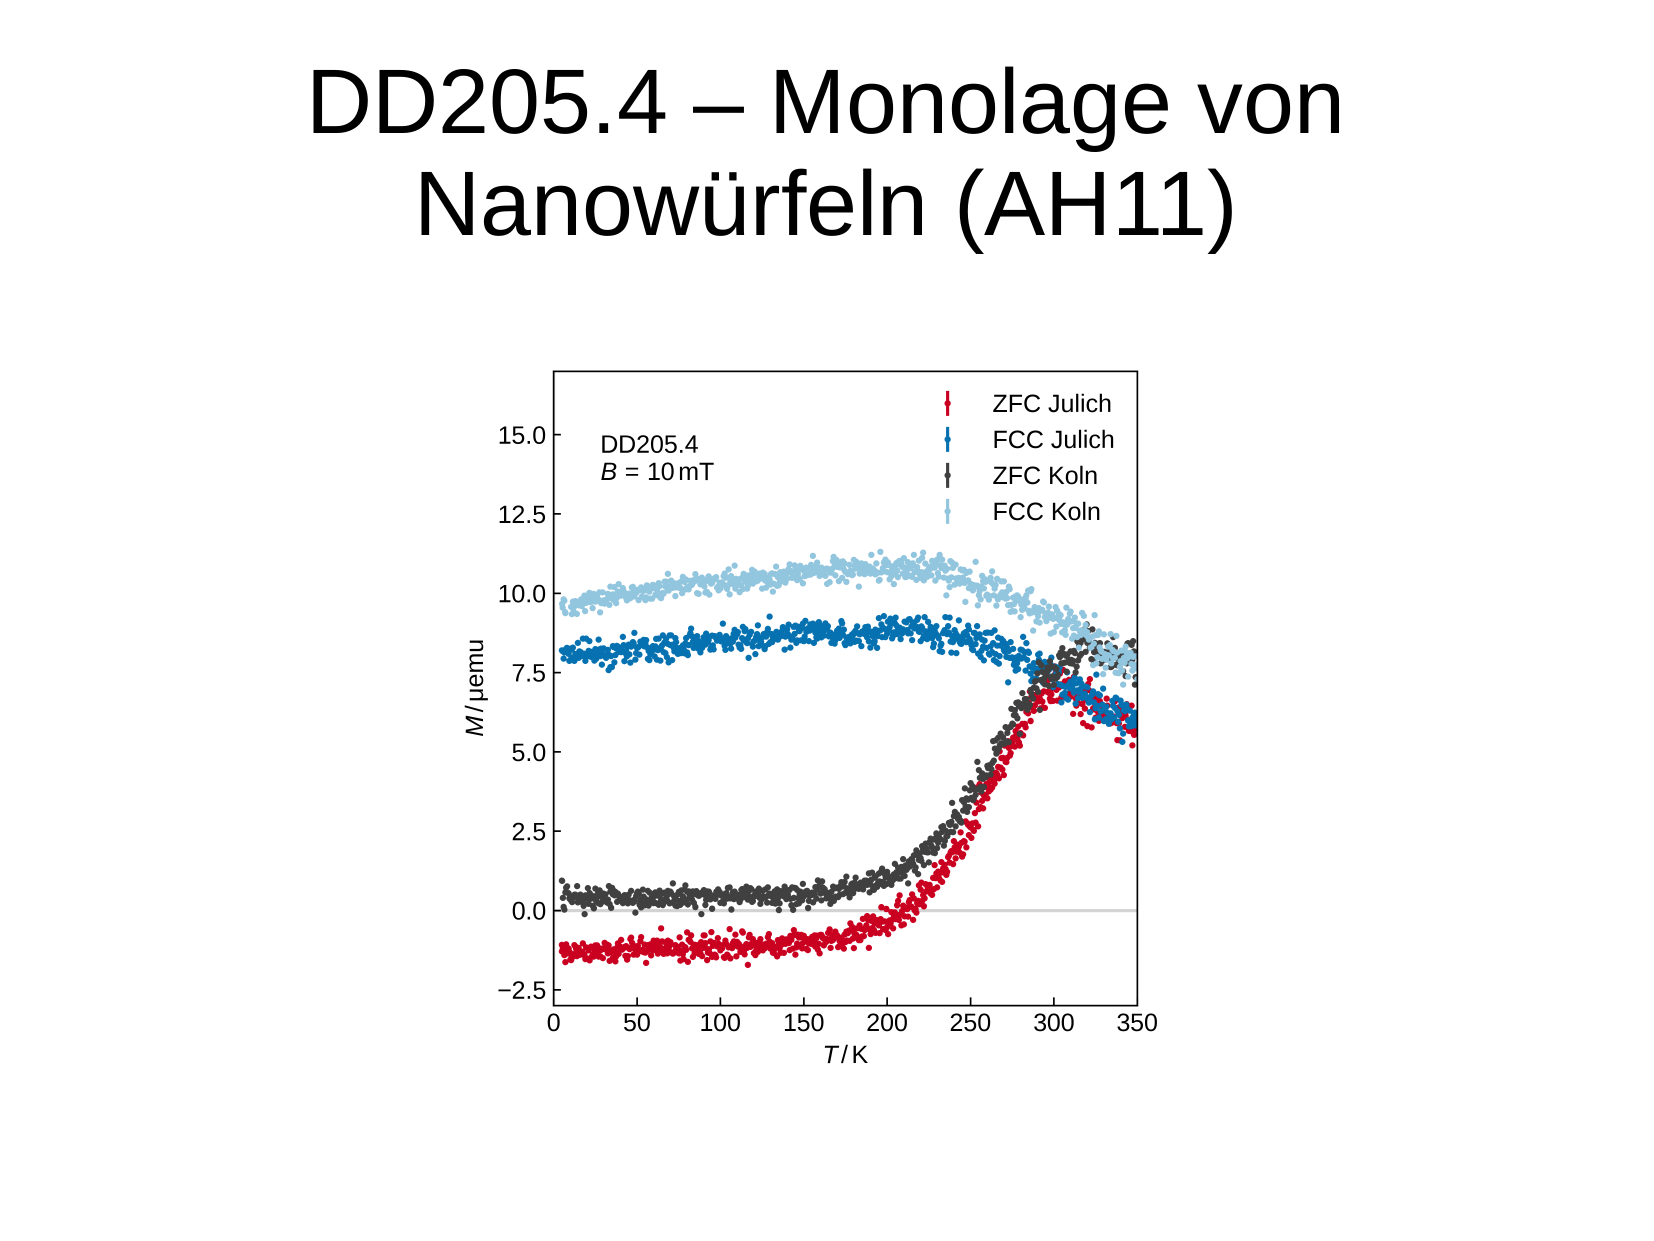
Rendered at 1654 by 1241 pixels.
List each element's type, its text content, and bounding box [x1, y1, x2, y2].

picture [435, 344, 1185, 1095]
title DD205.4 – Monolage von Nanowürfeln (AH11) [82, 49, 1571, 257]
